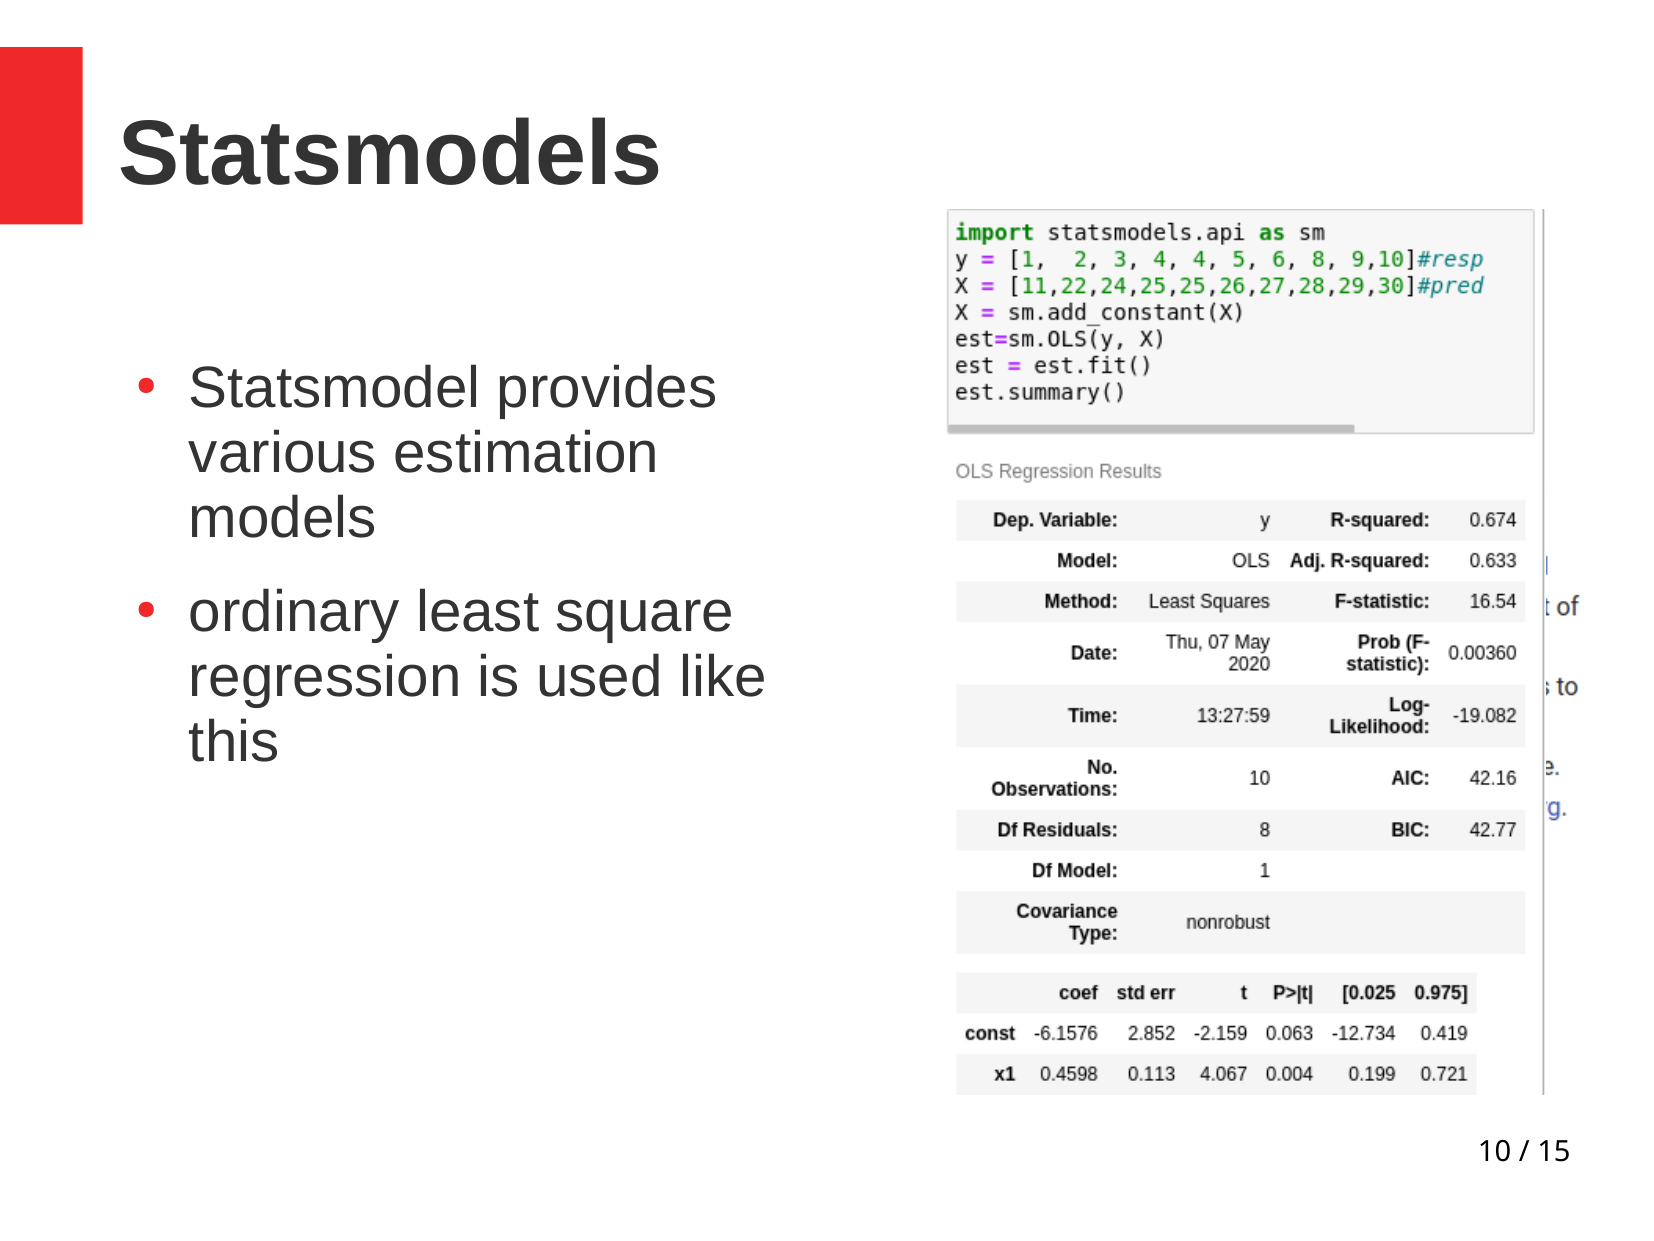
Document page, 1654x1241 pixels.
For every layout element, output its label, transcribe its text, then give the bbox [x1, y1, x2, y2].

list Statsmodel provides various estimation models ordinary least square regression is used like this [118, 354, 810, 1074]
picture [930, 209, 1598, 1095]
title Statsmodels [118, 49, 1571, 257]
